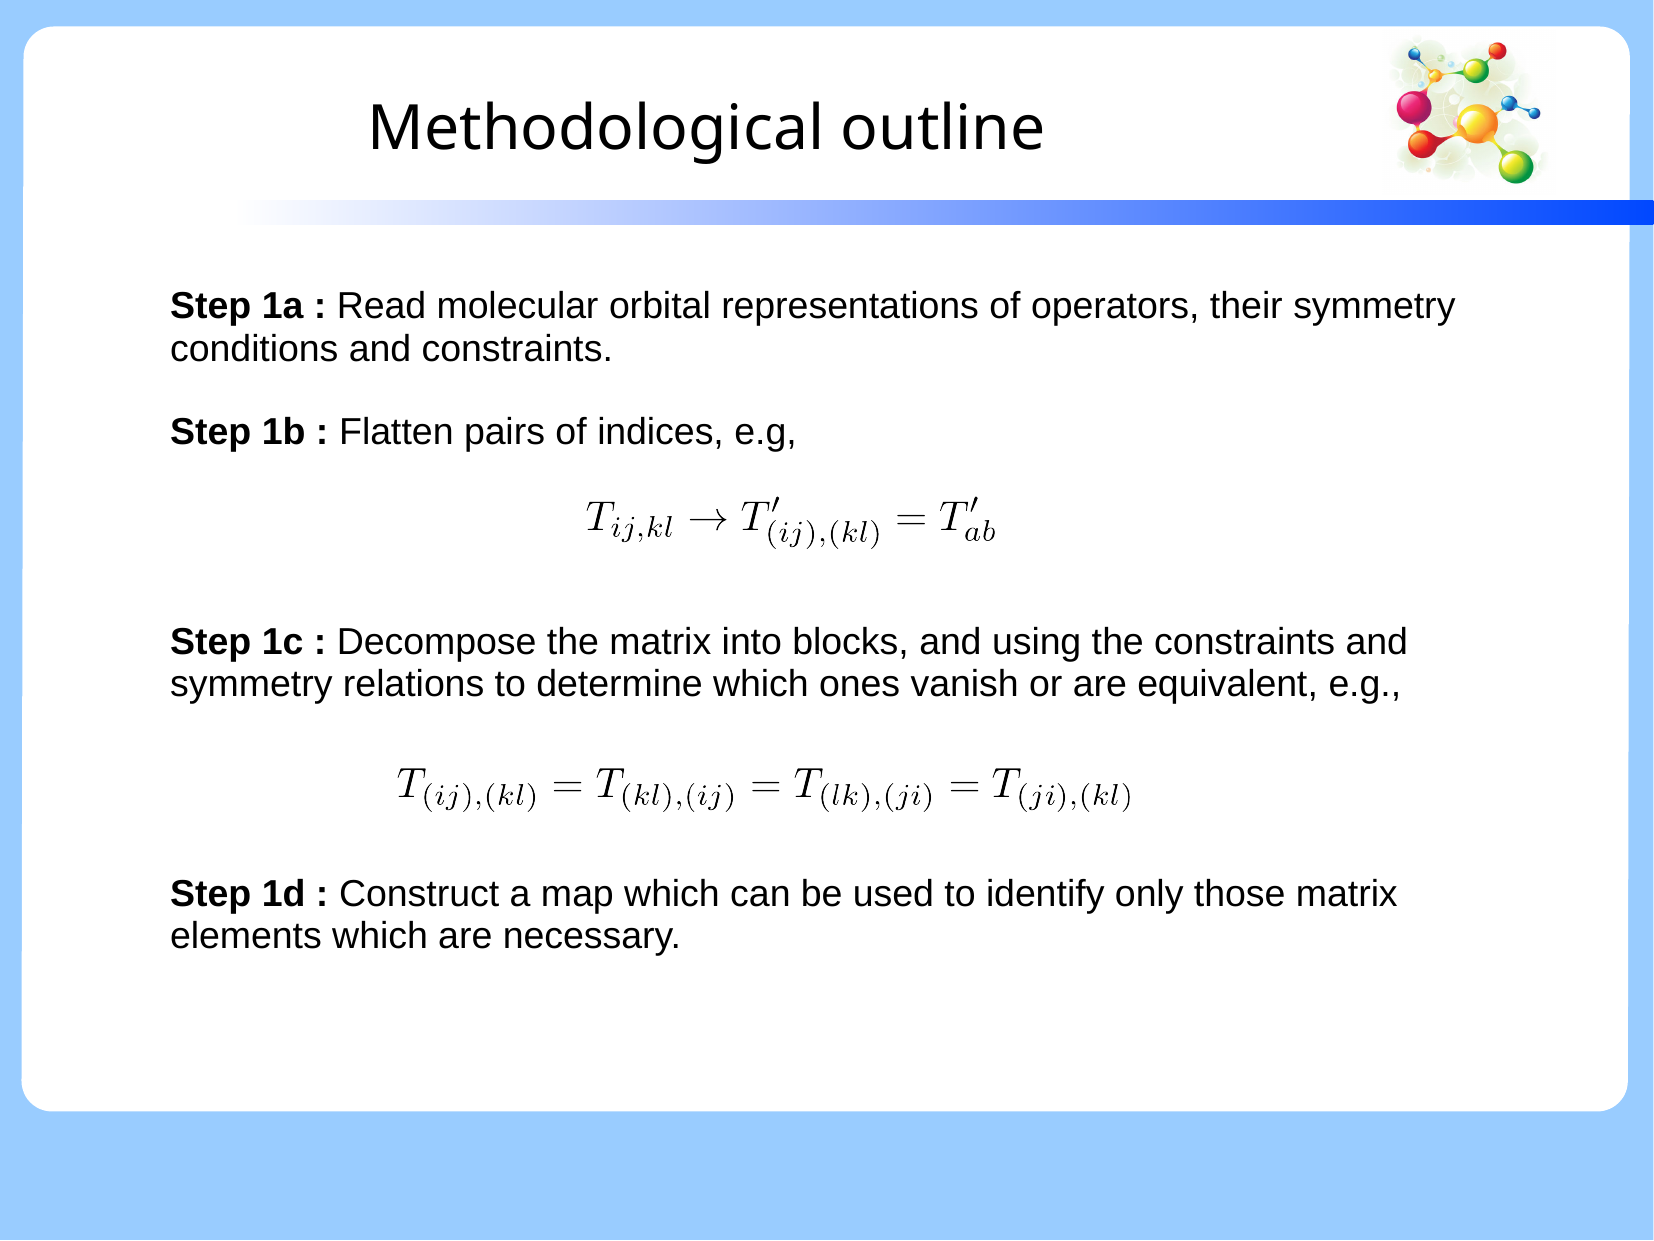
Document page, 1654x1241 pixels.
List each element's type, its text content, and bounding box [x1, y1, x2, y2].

title Methodological outline [82, 49, 1332, 201]
picture [397, 768, 1130, 812]
picture [1382, 29, 1556, 195]
text_box Step 1a : Read molecular orbital representations of operators, their symmetry conditions and constraints. Step 1b : Flatten pairs of indices, e.g, Step 1c : Decompose the matrix into blocks, and using the constraints and symmetry relations to determine which ones vanish or are equivalent, e.g., Step 1d : Construct a map which can be used to identify only those matrix elements which are necessary. [120, 277, 1571, 983]
picture [586, 496, 995, 549]
list [82, 277, 1571, 1069]
